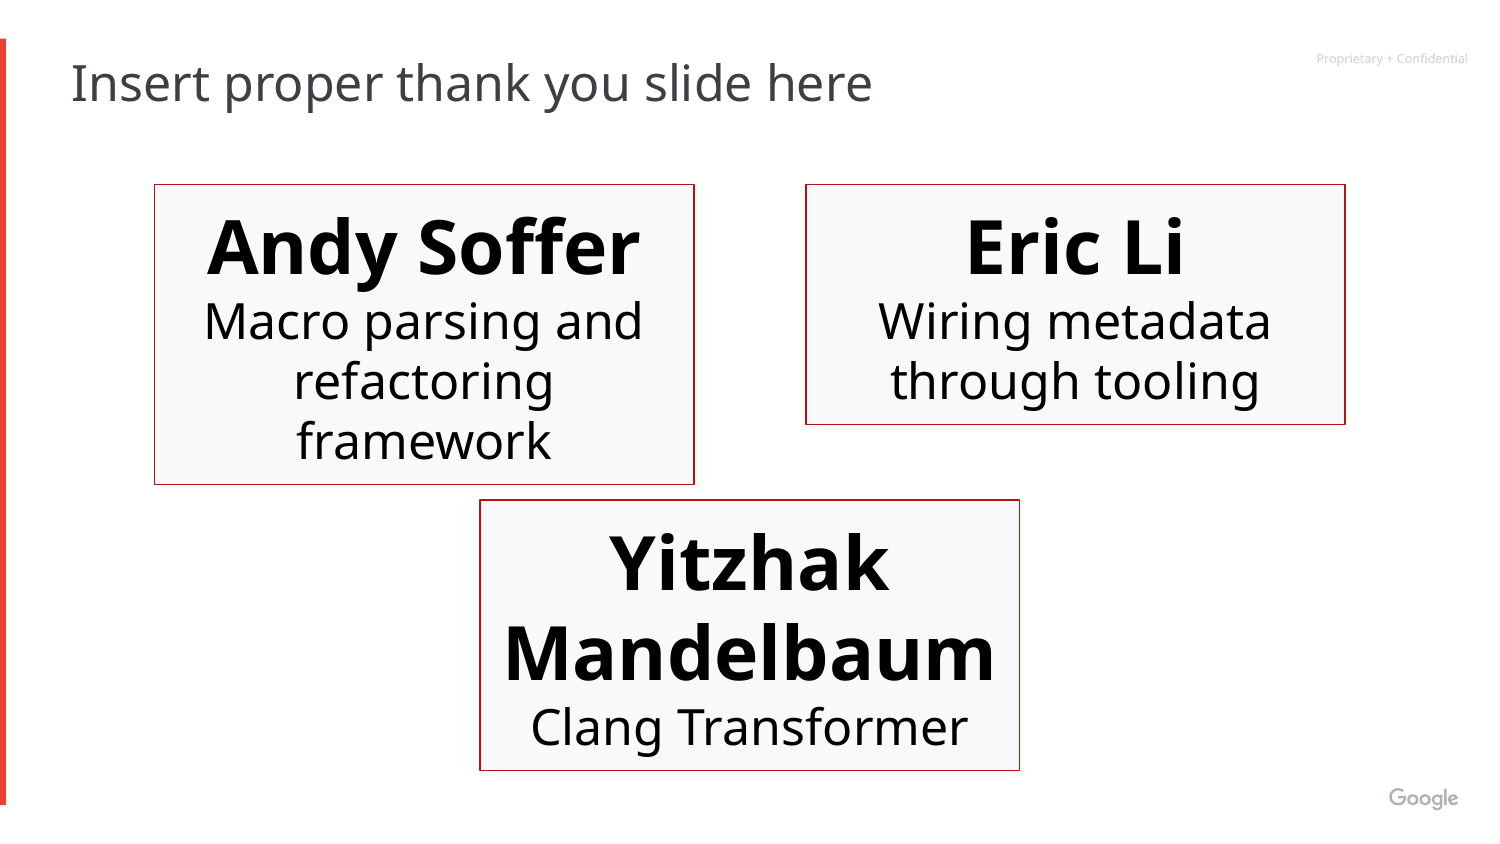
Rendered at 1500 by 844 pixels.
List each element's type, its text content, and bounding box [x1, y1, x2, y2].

text_box Yitzhak Mandelbaum Clang Transformer [480, 500, 1020, 771]
title Insert proper thank you slide here [56, 43, 1336, 112]
text_box Eric Li Wiring metadata through tooling [805, 184, 1346, 425]
text_box Andy Soffer Macro parsing and refactoring framework [154, 184, 695, 485]
